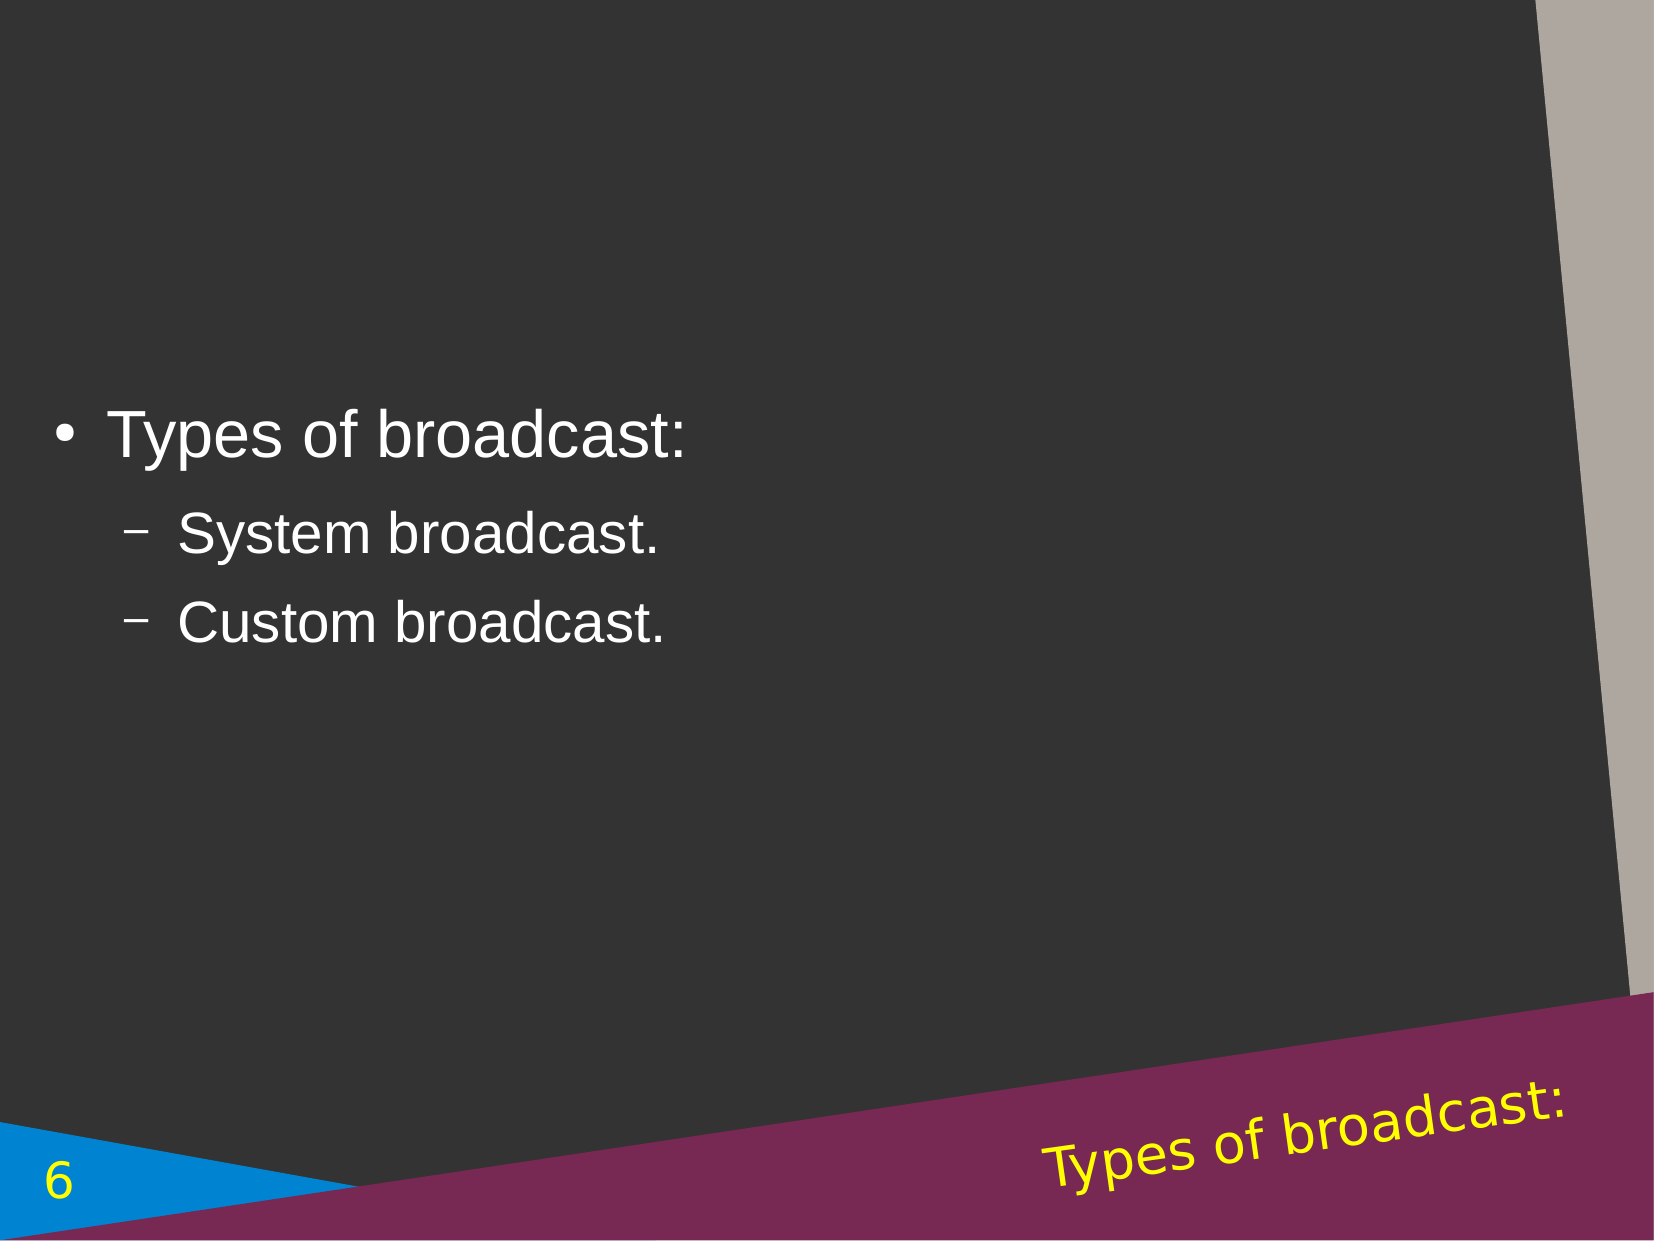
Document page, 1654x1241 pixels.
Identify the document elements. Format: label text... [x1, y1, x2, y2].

list Types of broadcast: System broadcast. Custom broadcast. [35, 59, 1524, 993]
title Types of broadcast: [956, 995, 1654, 1241]
